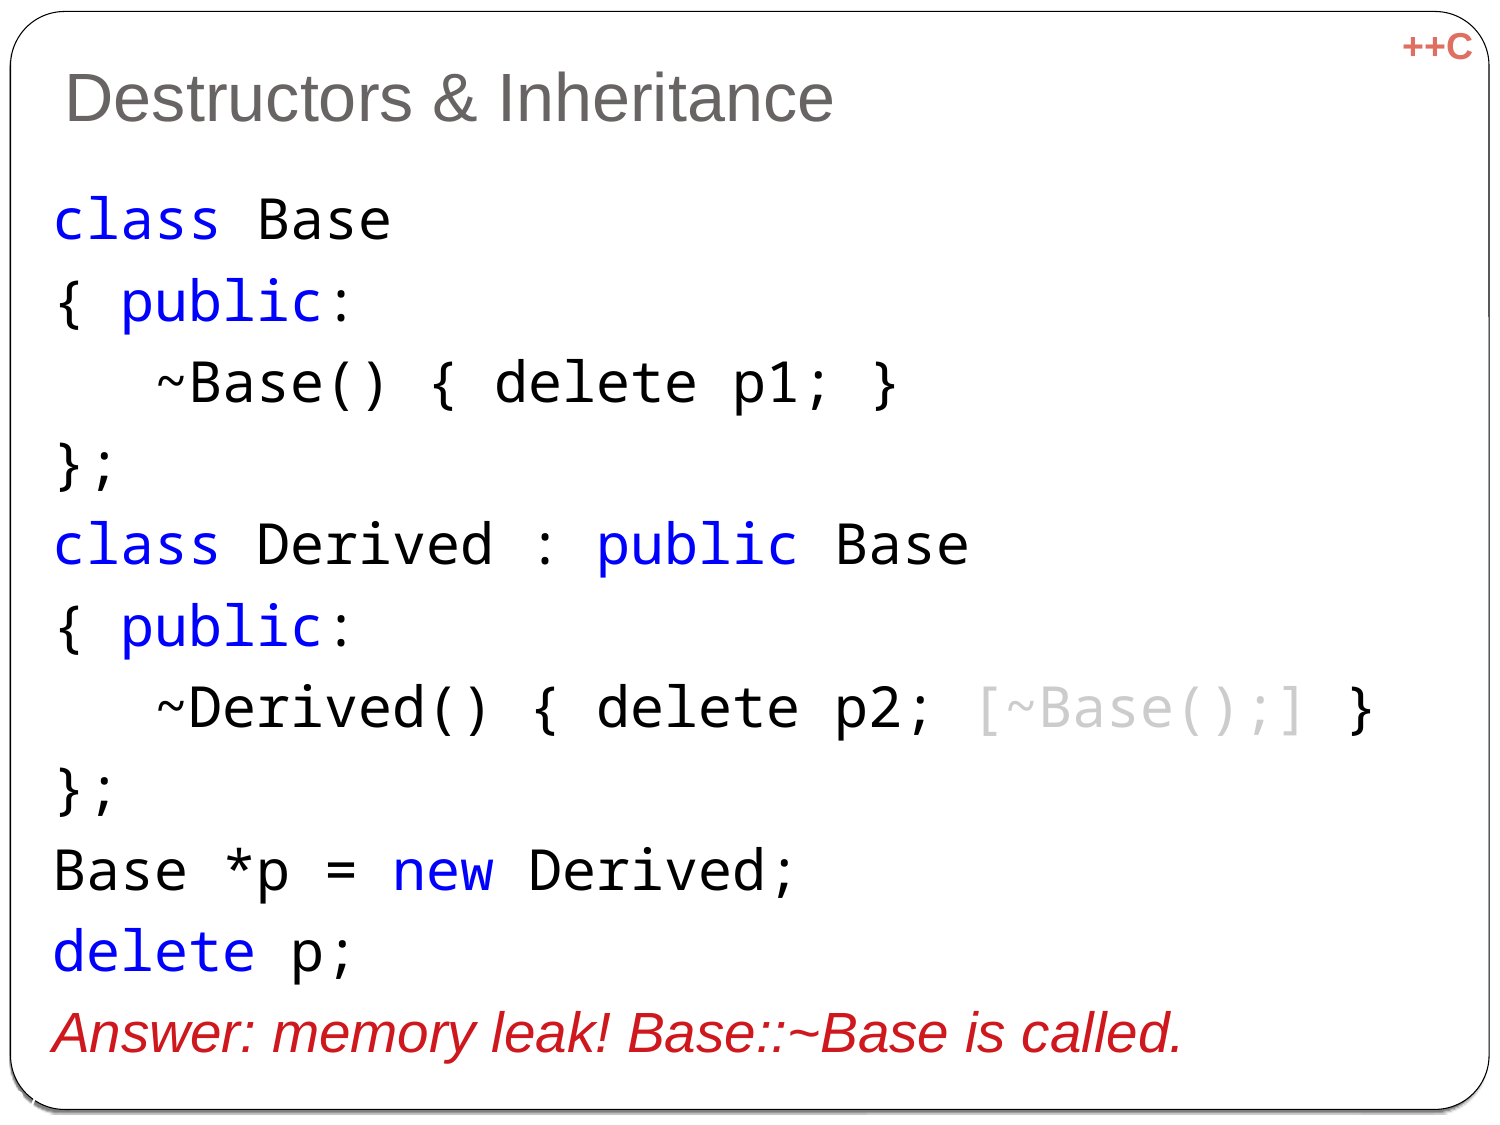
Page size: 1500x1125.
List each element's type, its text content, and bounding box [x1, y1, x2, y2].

title Destructors & Inheritance [50, 45, 1450, 150]
list class Base { public: ~Base() { delete p1; } }; class Derived : public Base { public: ~Derived() { delete p2; [~Base();] } }; Base *p = new Derived; delete p; Answer: memory leak! Base::~Base is called. [37, 162, 1463, 1088]
slide_number <number> [0, 1074, 50, 1125]
